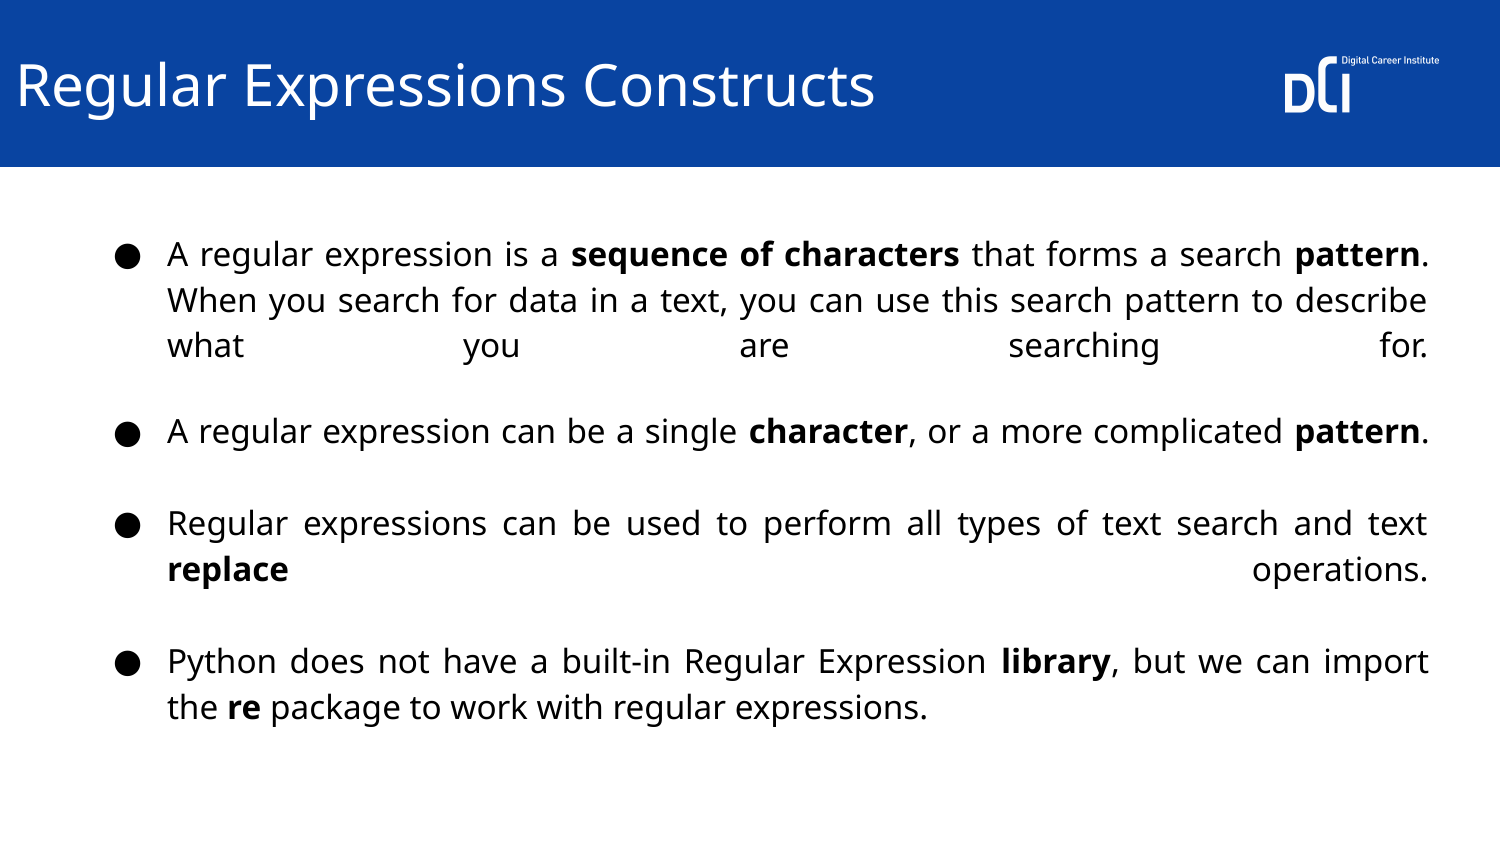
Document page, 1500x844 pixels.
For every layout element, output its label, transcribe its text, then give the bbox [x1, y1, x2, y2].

title Regular Expressions Constructs [0, 0, 1500, 167]
picture [1275, 44, 1445, 123]
text_box A regular expression is a sequence of characters that forms a search pattern. When you search for data in a text, you can use this search pattern to describe what you are searching for. A regular expression can be a single character, or a more complicated pattern. Regular expressions can be used to perform all types of text search and text replace operations. Python does not have a built-in Regular Expression library, but we can import the re package to work with regular expressions. [77, 211, 1445, 741]
